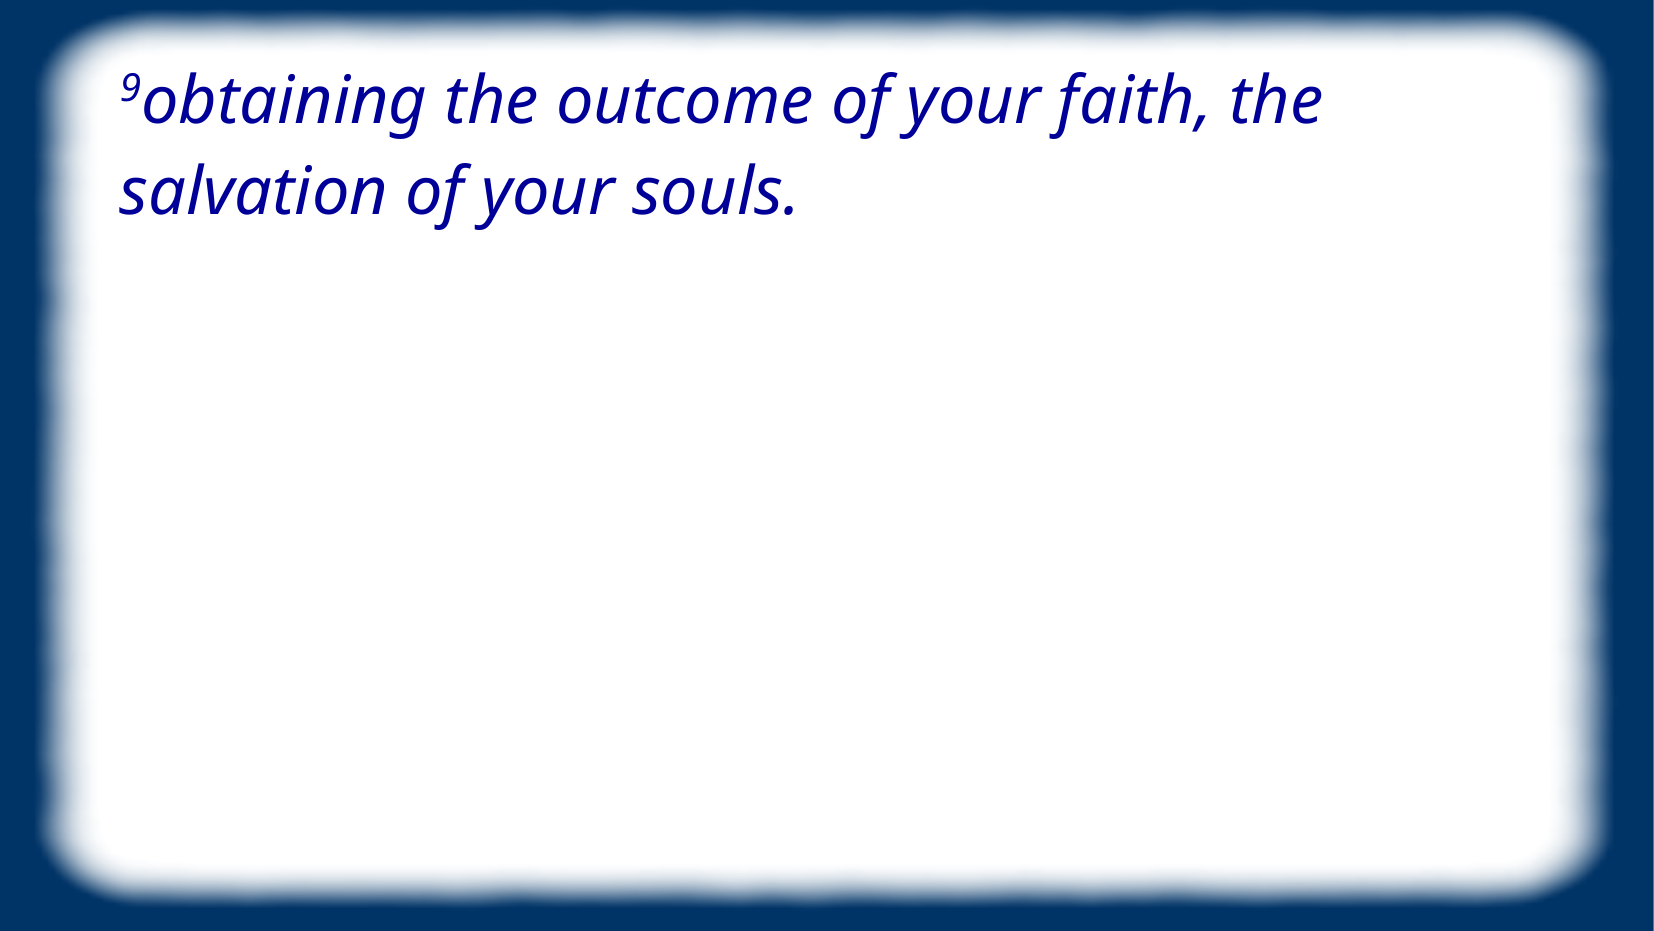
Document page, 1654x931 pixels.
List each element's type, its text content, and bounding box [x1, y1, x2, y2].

text_box 9obtaining the outcome of your faith, the salvation of your souls. [105, 45, 1546, 348]
picture [0, 0, 1654, 931]
